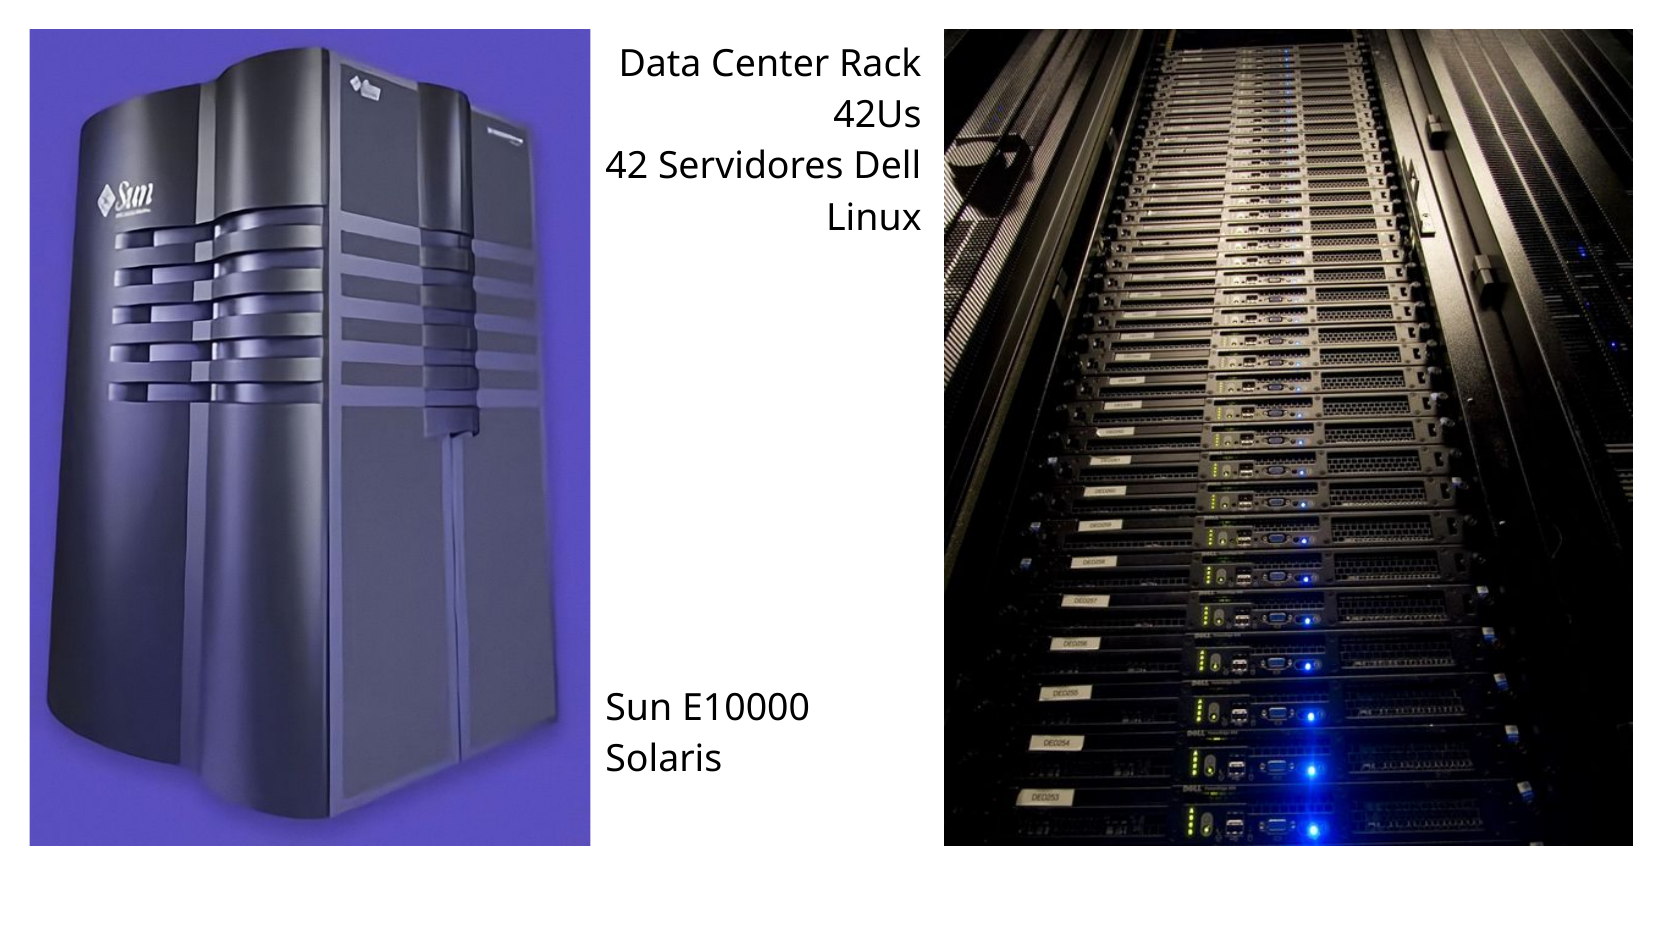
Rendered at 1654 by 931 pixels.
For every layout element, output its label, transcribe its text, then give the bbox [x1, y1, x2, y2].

picture [29, 29, 591, 846]
text_box Data Center Rack 42Us 42 Servidores Dell Linux [591, 29, 930, 213]
text_box Sun E10000 Solaris [590, 673, 820, 774]
picture [944, 29, 1633, 846]
